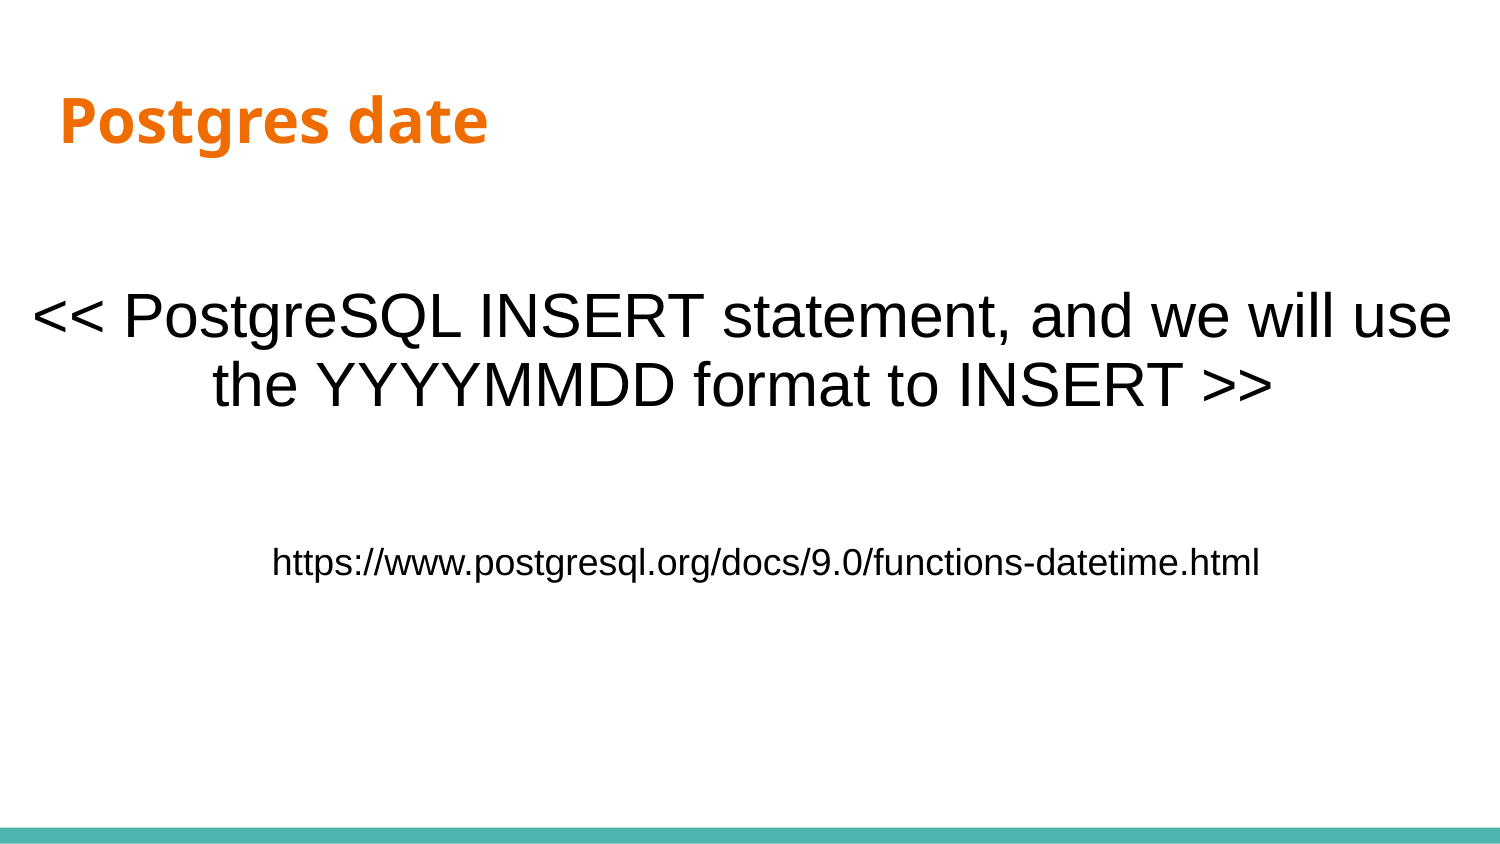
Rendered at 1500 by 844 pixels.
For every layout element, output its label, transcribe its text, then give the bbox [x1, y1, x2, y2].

text_box << PostgreSQL INSERT statement, and we will use the YYYYMMDD format to INSERT >> [0, 273, 1489, 567]
text_box https://www.postgresql.org/docs/9.0/functions-datetime.html [257, 533, 1276, 591]
title Postgres date [43, 61, 1441, 178]
